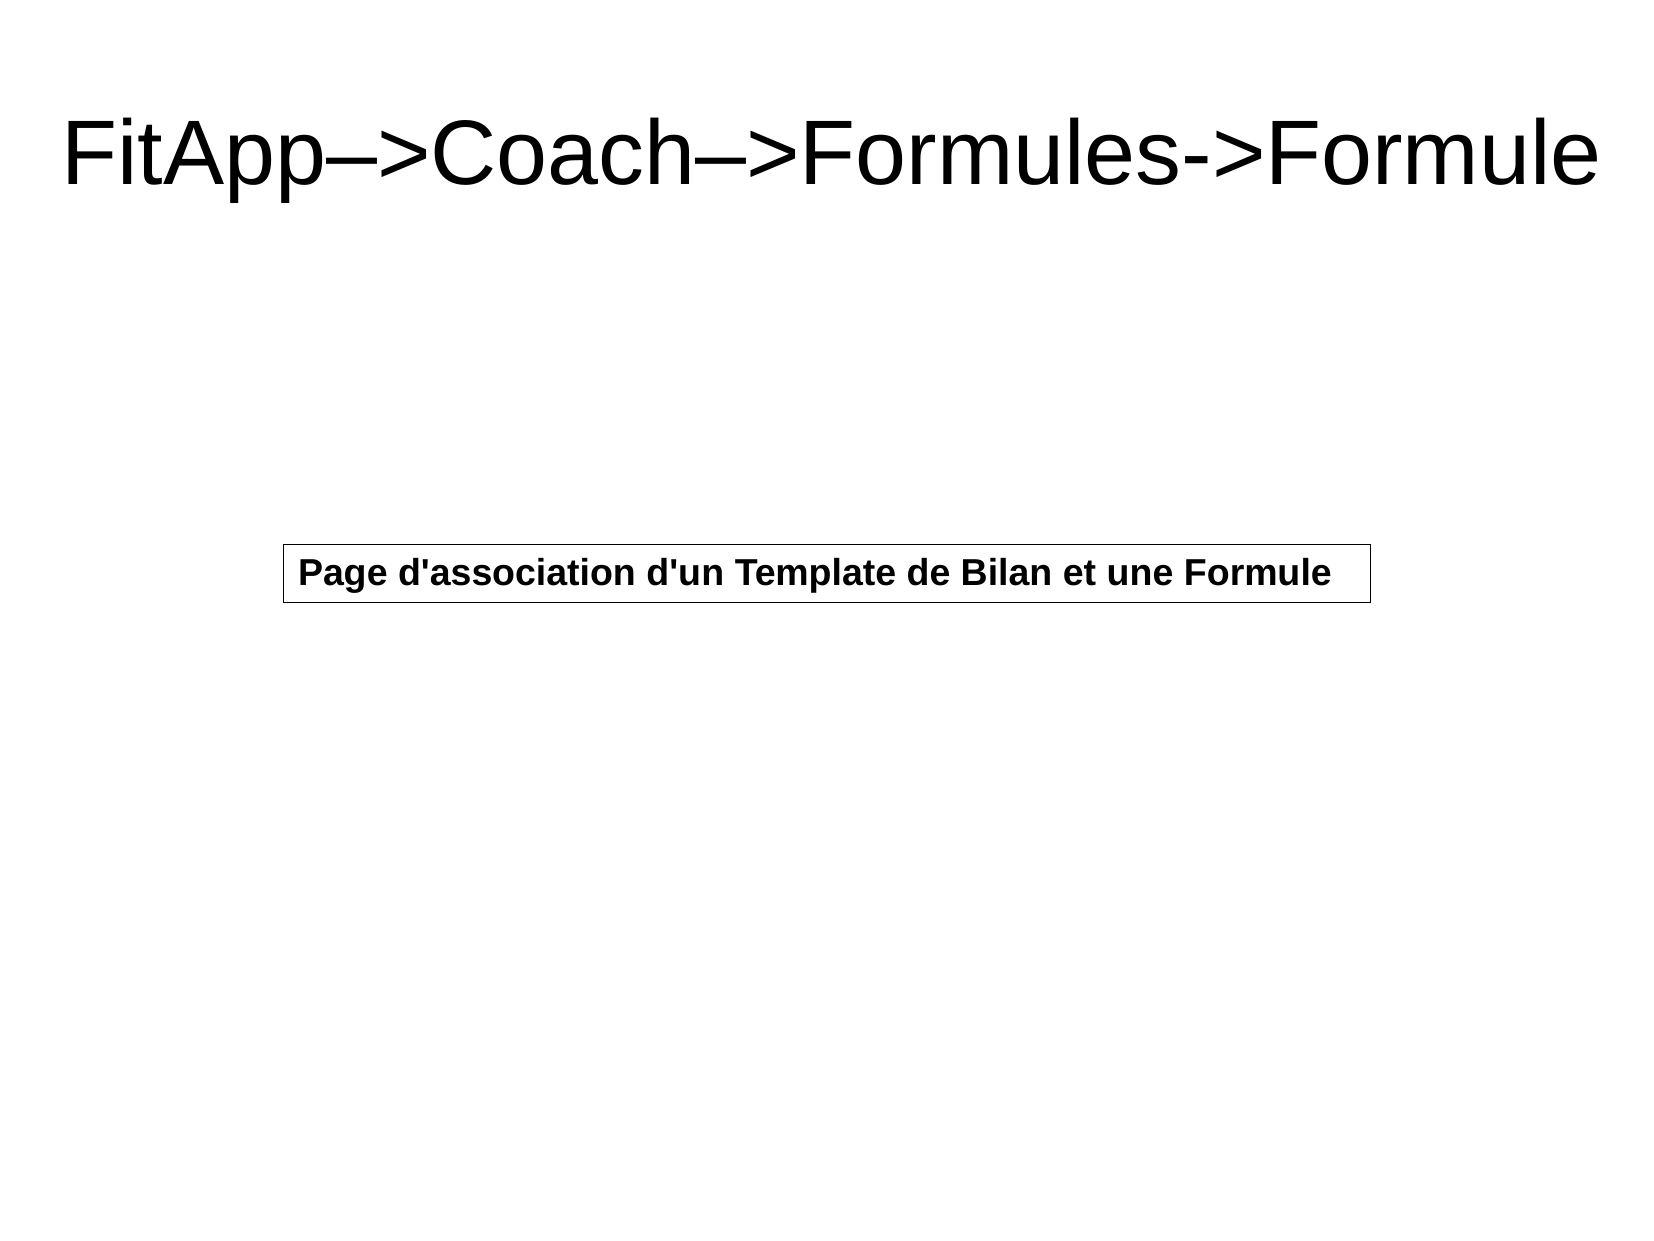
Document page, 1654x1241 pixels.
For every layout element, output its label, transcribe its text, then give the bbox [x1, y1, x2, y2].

title FitApp–>Coach–>Formules->Formule [35, 49, 1630, 257]
text_box Page d'association d'un Template de Bilan et une Formule [283, 544, 1371, 603]
